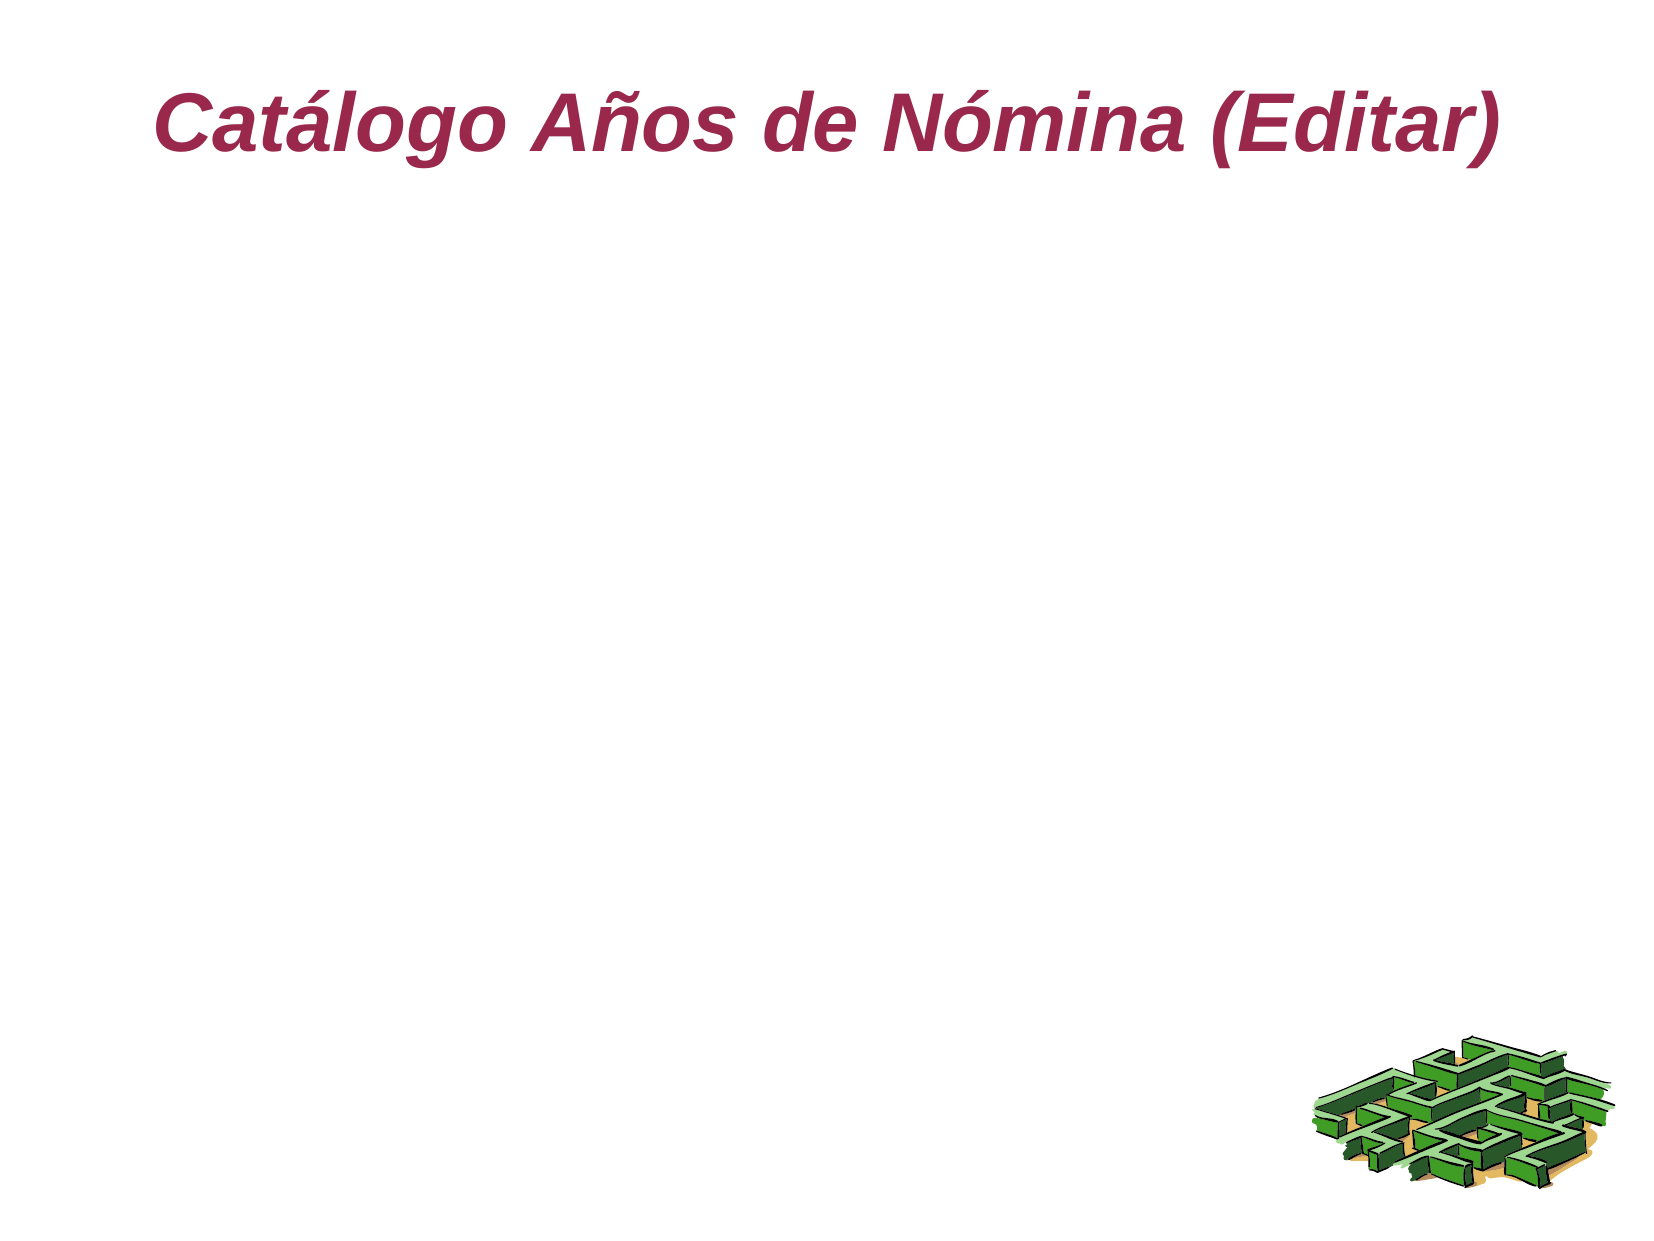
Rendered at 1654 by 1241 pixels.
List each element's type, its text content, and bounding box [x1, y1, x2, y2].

title Catálogo Años de Nómina (Editar) [121, 19, 1534, 227]
